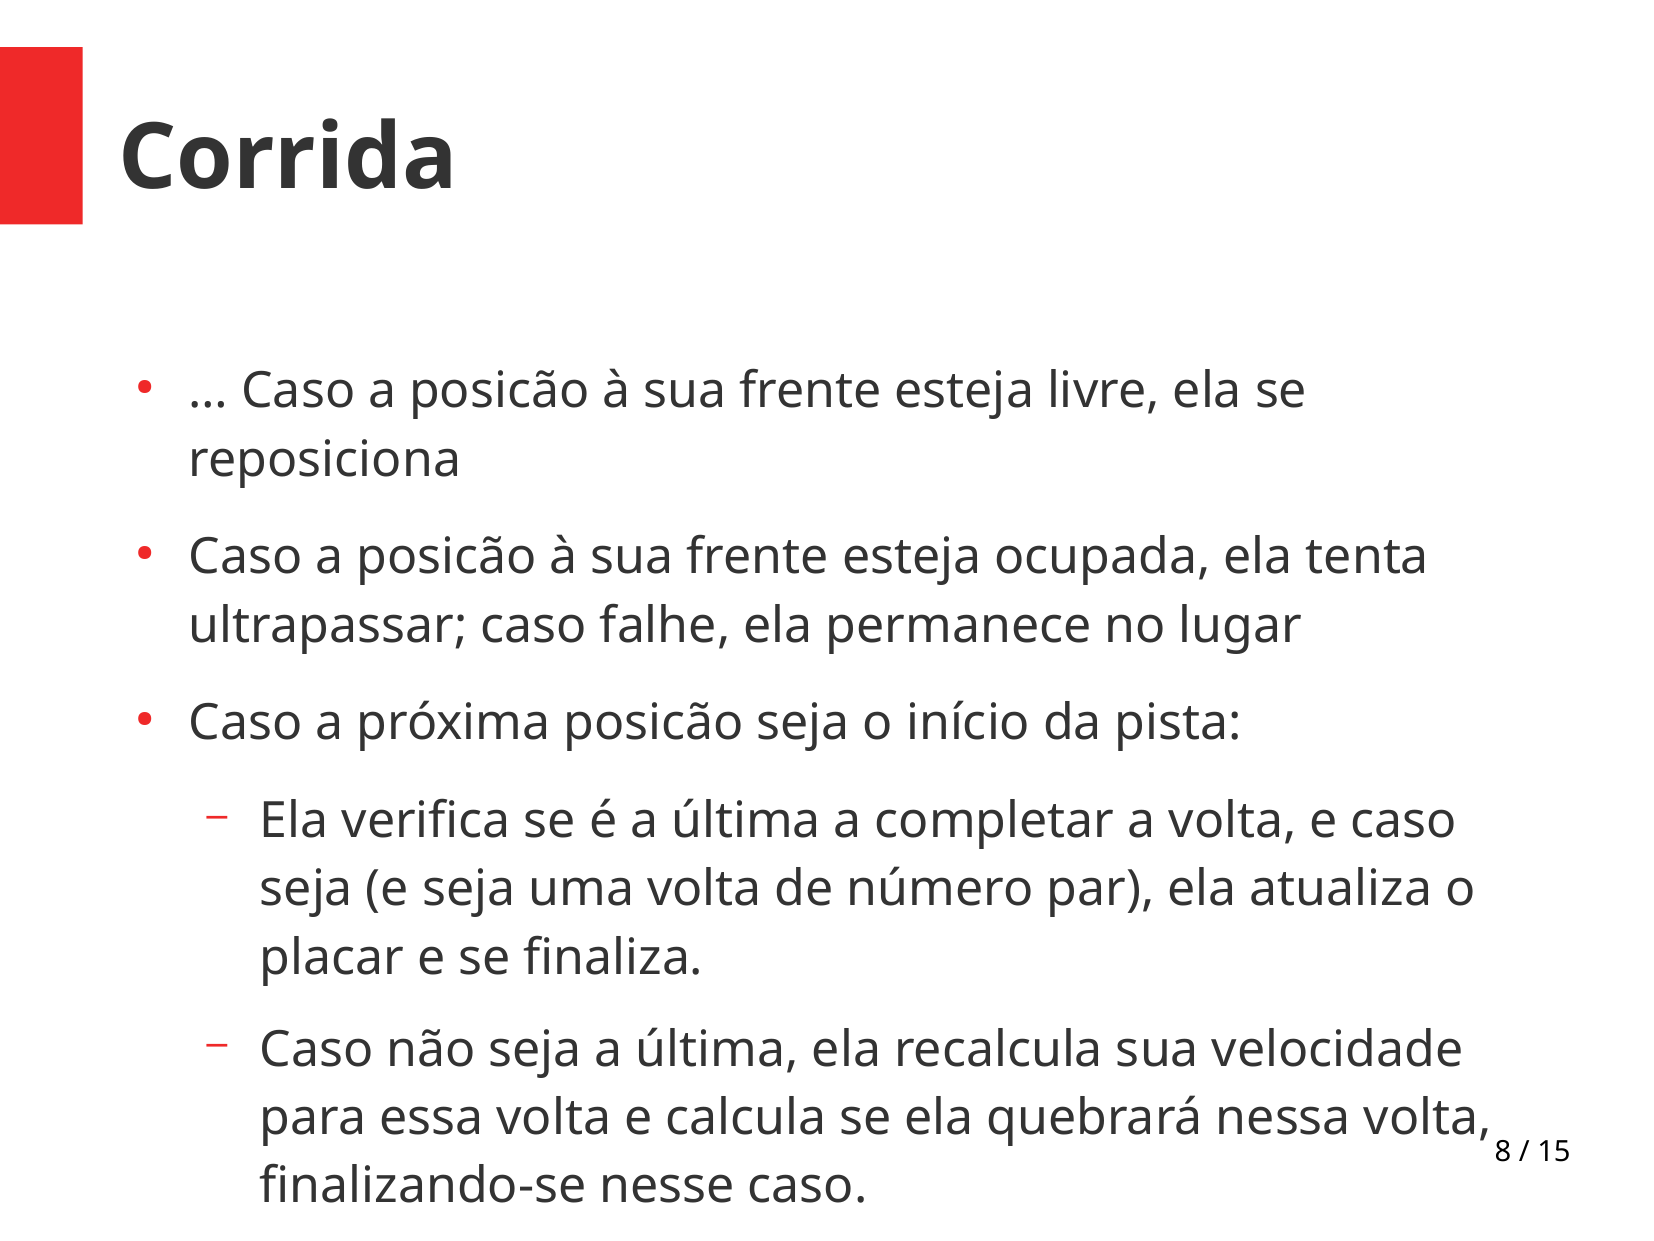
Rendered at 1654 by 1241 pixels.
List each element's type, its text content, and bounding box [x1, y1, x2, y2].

list … Caso a posicão à sua frente esteja livre, ela se reposiciona Caso a posicão à sua frente esteja ocupada, ela tenta ultrapassar; caso falhe, ela permanece no lugar Caso a próxima posicão seja o início da pista: Ela verifica se é a última a completar a volta, e caso seja (e seja uma volta de número par), ela atualiza o placar e se finaliza. Caso não seja a última, ela recalcula sua velocidade para essa volta e calcula se ela quebrará nessa volta, finalizando-se nesse caso. [118, 354, 1536, 1074]
title Corrida [118, 49, 1571, 257]
